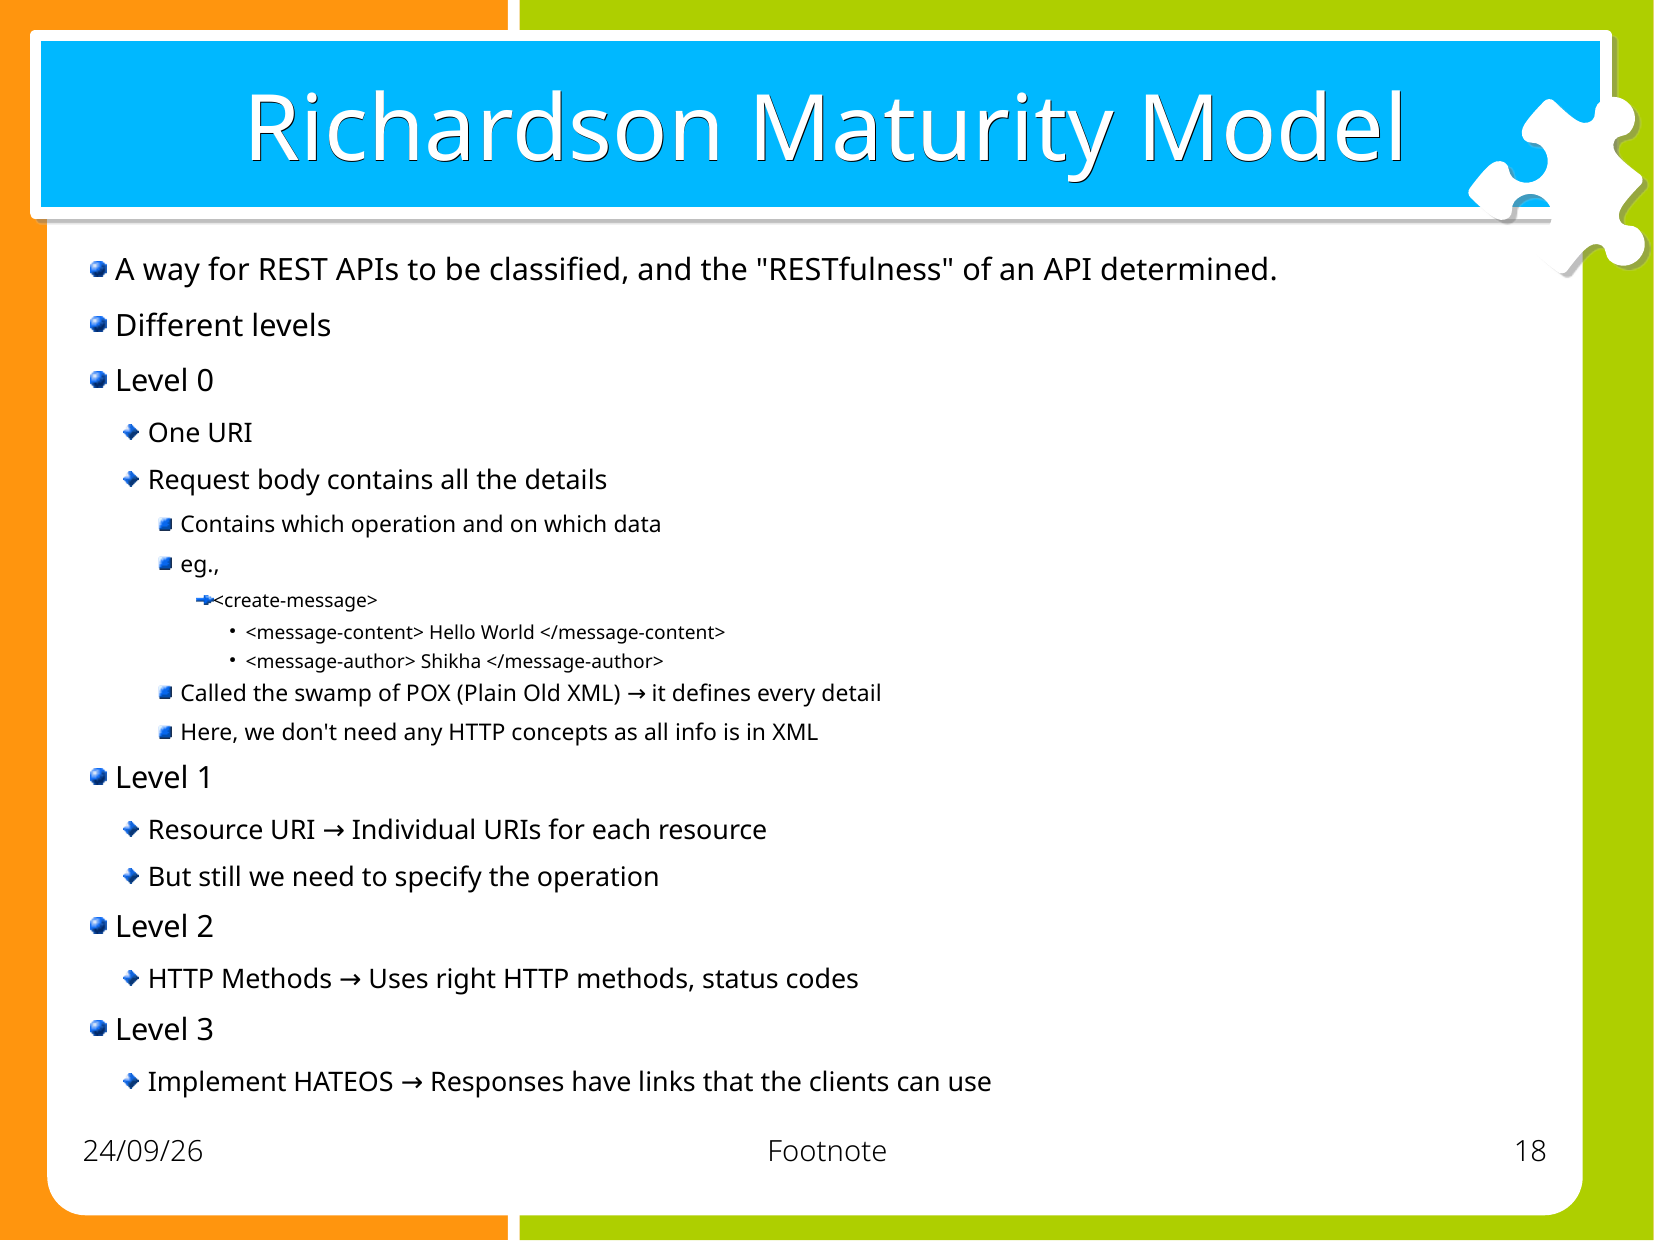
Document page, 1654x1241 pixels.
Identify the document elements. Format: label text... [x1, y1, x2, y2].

list A way for REST APIs to be classified, and the "RESTfulness" of an API determined. Different levels Level 0 One URI Request body contains all the details Contains which operation and on which data eg., <create-message> <message-content> Hello World </message-content> <message-author> Shikha </message-author> Called the swamp of POX (Plain Old XML) → it defines every detail Here, we don't need any HTTP concepts as all info is in XML Level 1 Resource URI → Individual URIs for each resource But still we need to specify the operation Level 2 HTTP Methods → Uses right HTTP methods, status codes Level 3 Implement HATEOS → Responses have links that the clients can use [82, 248, 1538, 1111]
title Richardson Maturity Model [82, 49, 1571, 201]
